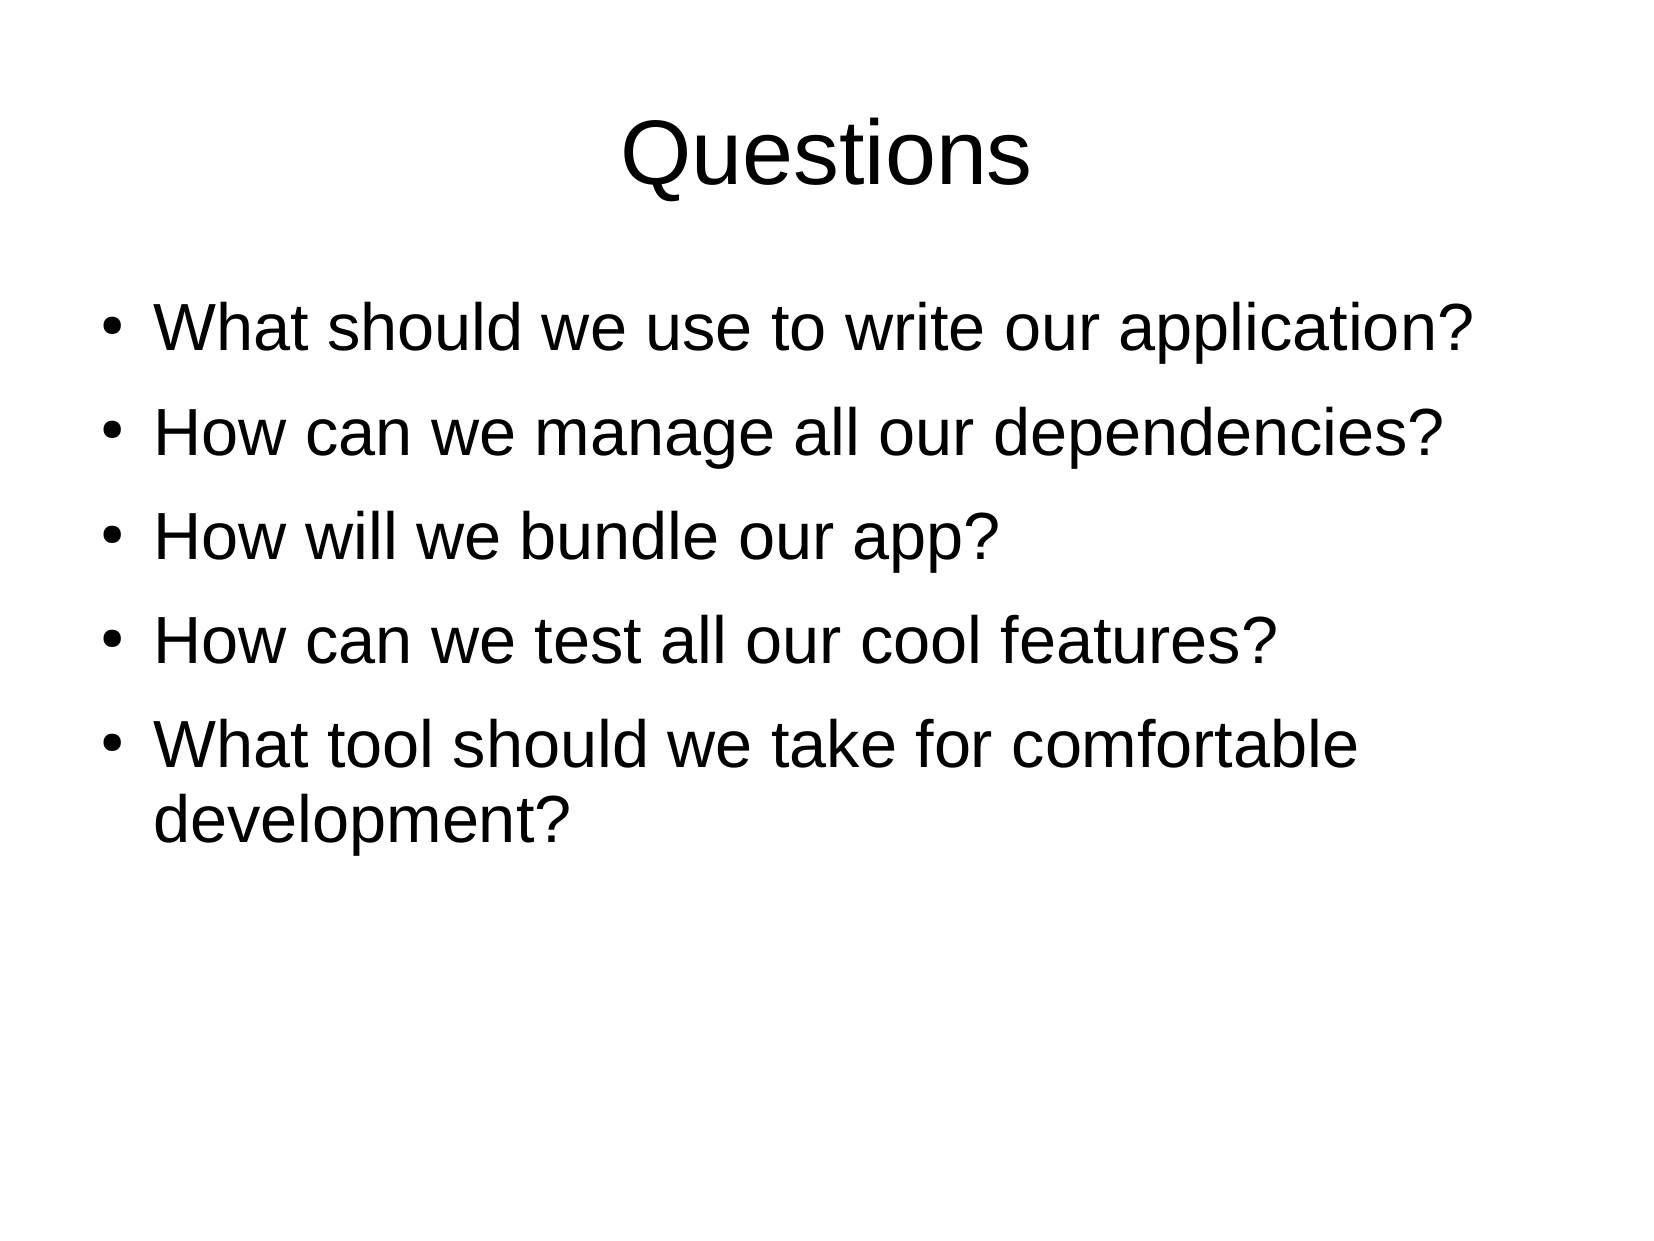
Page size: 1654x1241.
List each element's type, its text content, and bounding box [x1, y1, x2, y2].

list What should we use to write our application? How can we manage all our dependencies? How will we bundle our app? How can we test all our cool features? What tool should we take for comfortable development? [82, 290, 1571, 1010]
title Questions [82, 49, 1571, 257]
